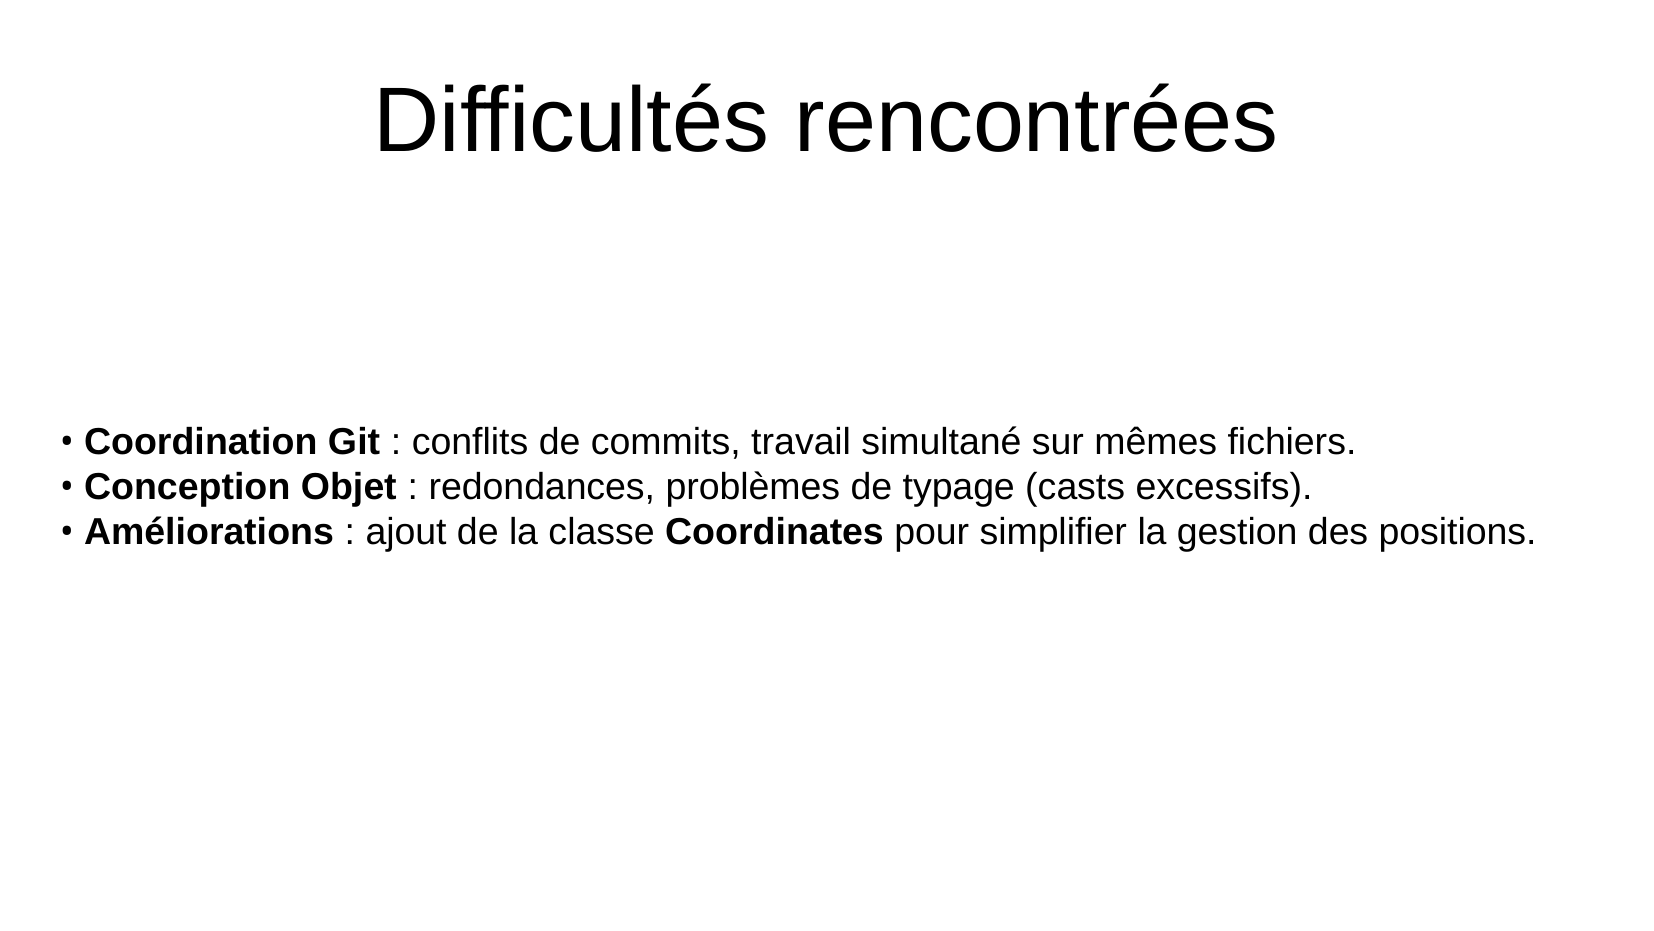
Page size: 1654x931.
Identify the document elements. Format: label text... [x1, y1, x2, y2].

title Difficultés rencontrées [82, 37, 1571, 193]
list Coordination Git : conflits de commits, travail simultané sur mêmes fichiers. Conception Objet : redondances, problèmes de typage (casts excessifs). Améliorations : ajout de la classe Coordinates pour simplifier la gestion des positions. [44, 409, 1613, 561]
